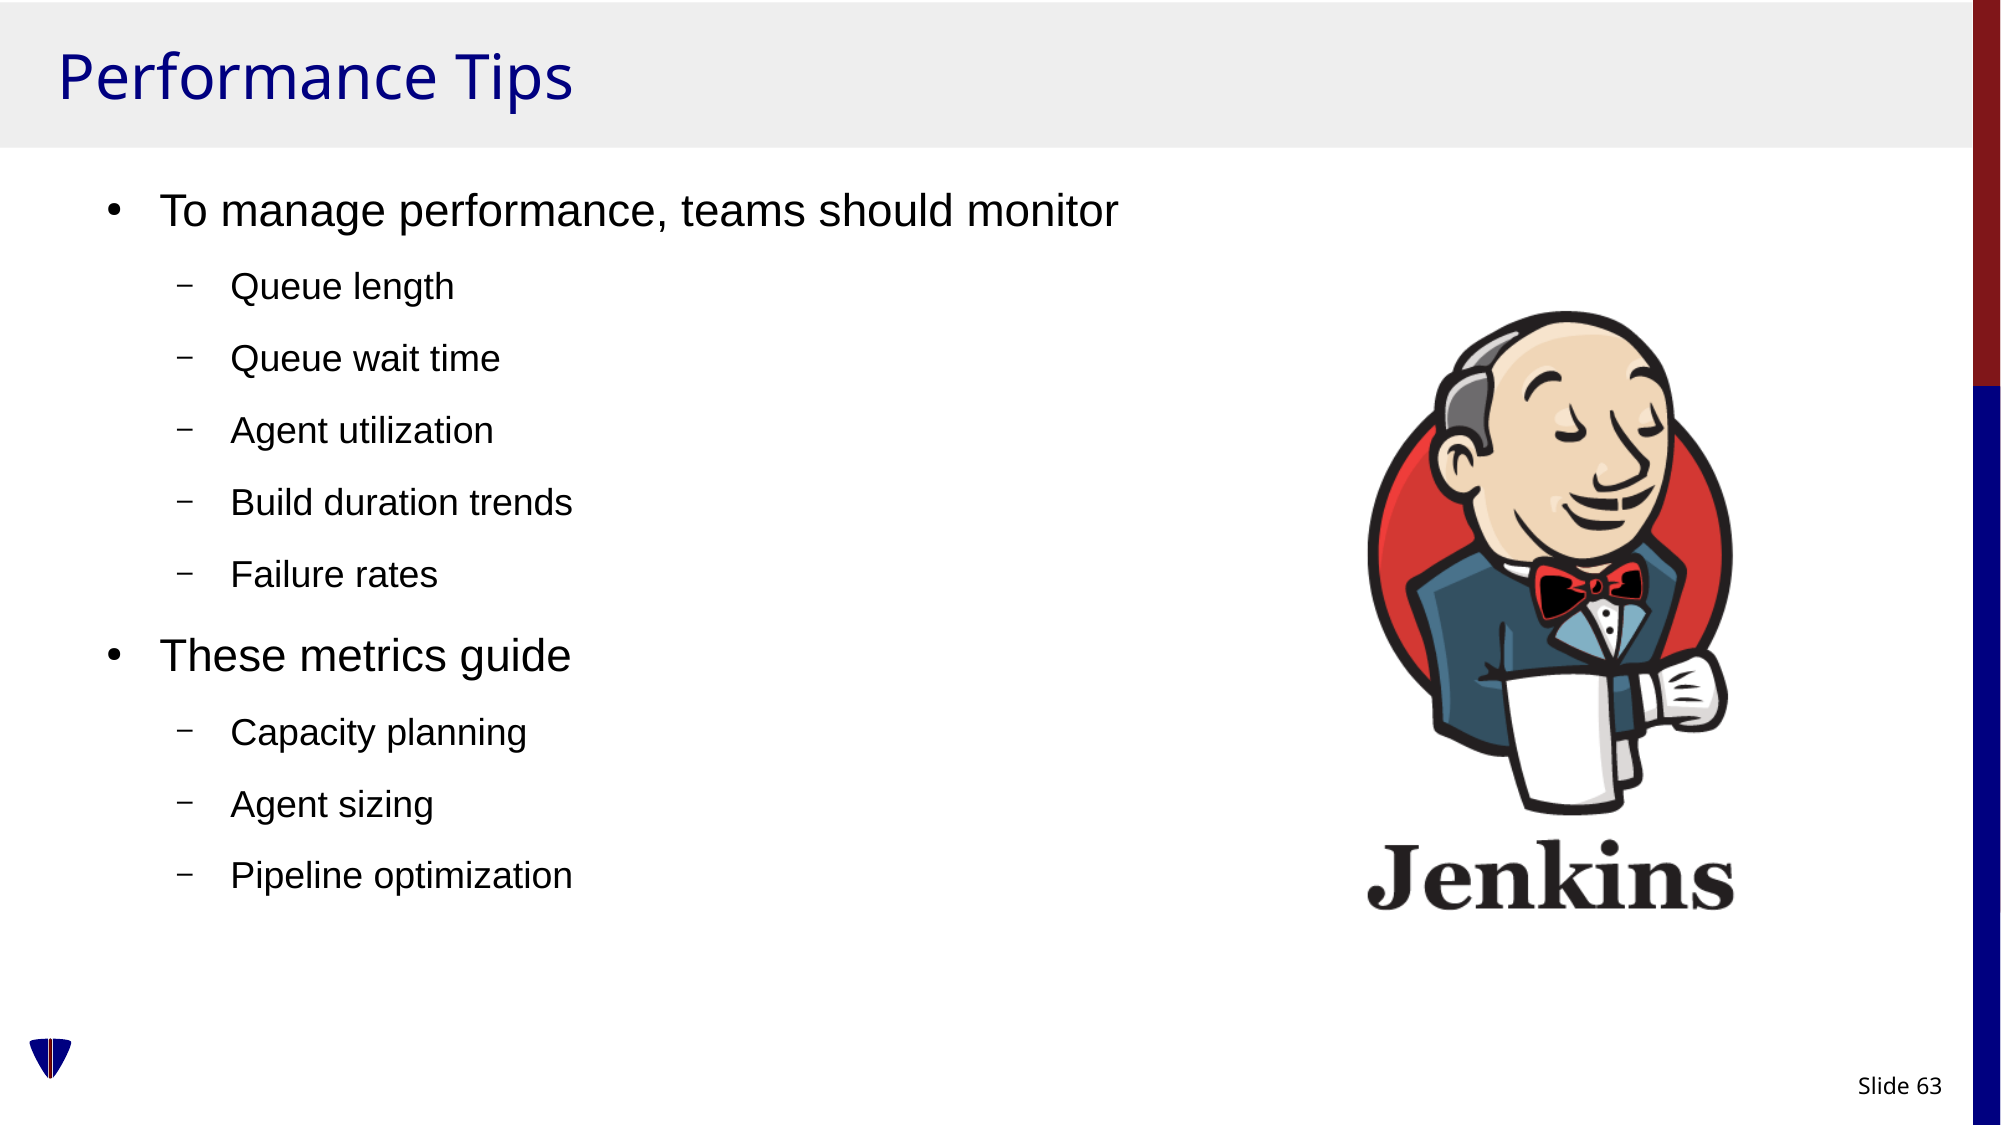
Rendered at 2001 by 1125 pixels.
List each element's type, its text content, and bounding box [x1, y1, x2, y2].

picture [1240, 295, 1861, 916]
title Performance Tips [0, 2, 1973, 148]
list To manage performance, teams should monitor Queue length Queue wait time Agent utilization Build duration trends Failure rates These metrics guide Capacity planning Agent sizing Pipeline optimization [88, 177, 1123, 1034]
